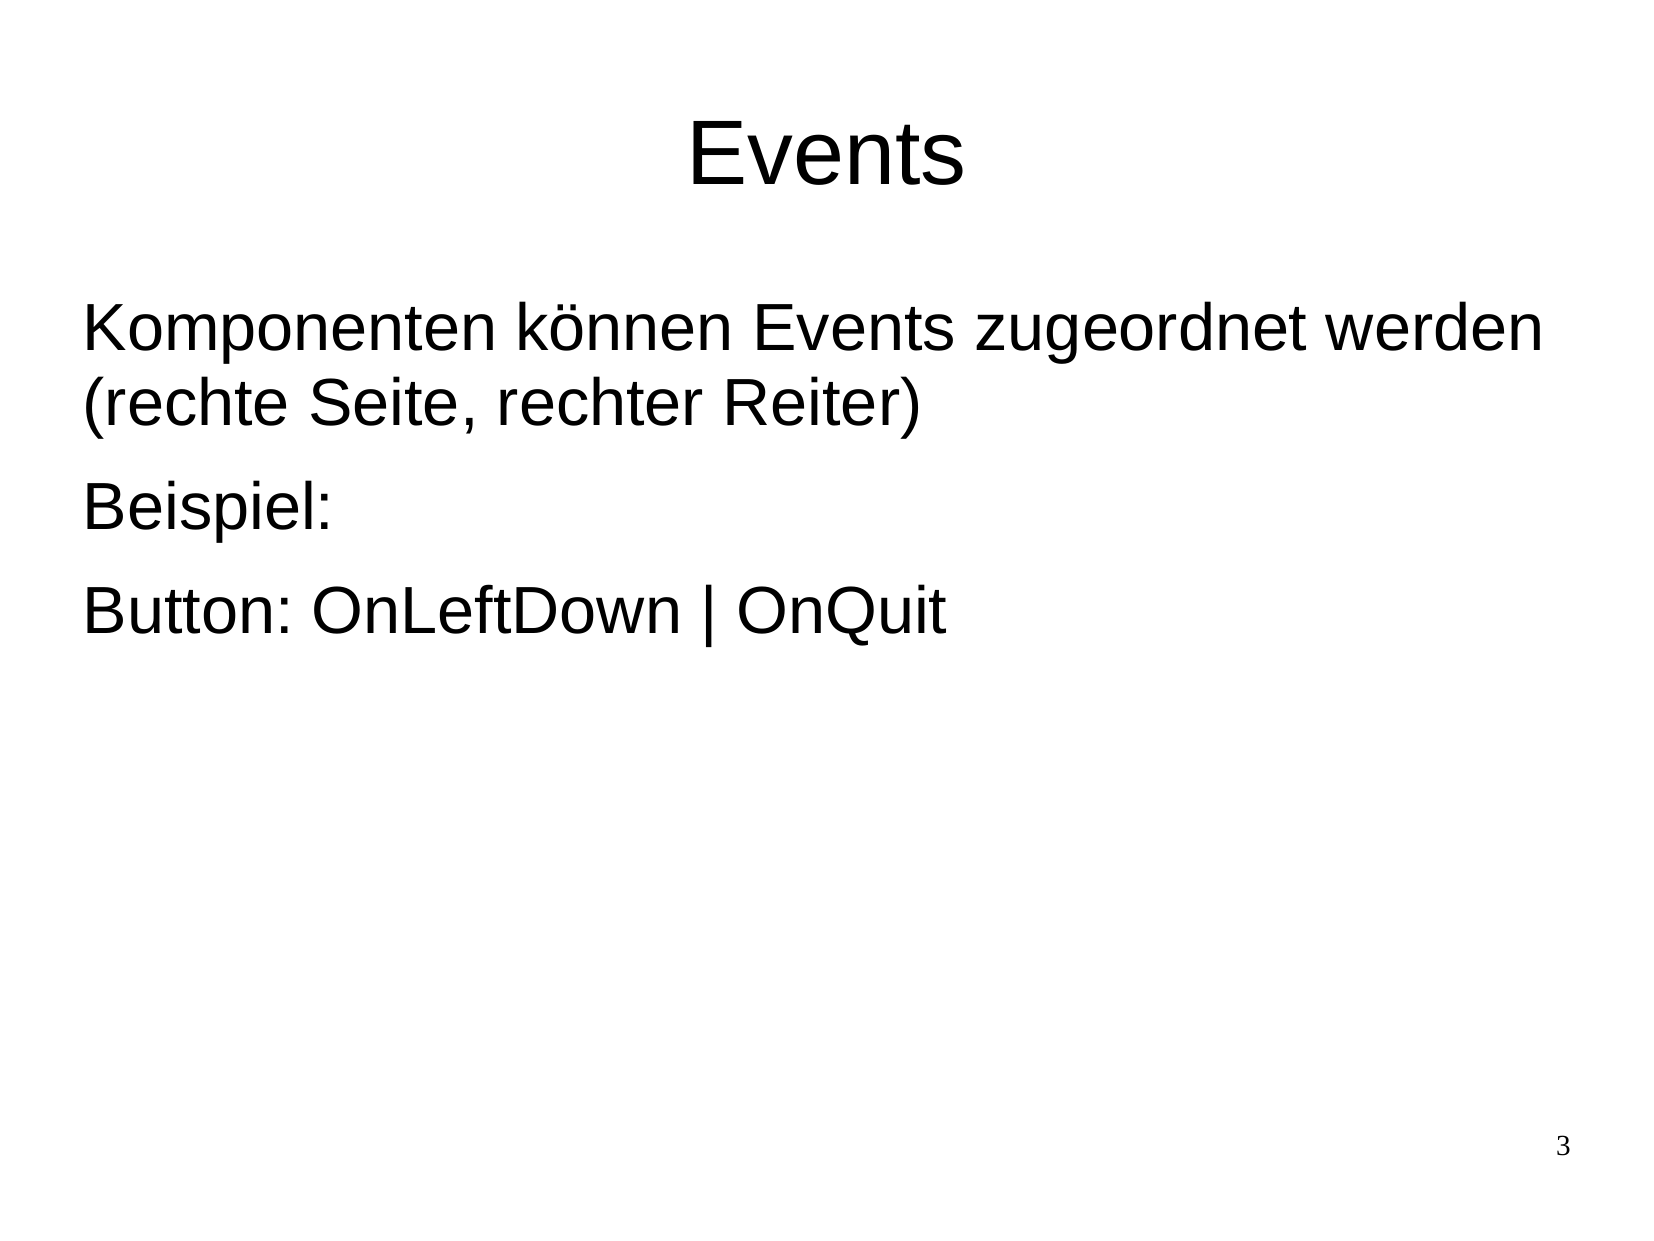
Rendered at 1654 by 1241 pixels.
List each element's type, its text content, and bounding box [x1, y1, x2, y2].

list Komponenten können Events zugeordnet werden (rechte Seite, rechter Reiter) Beispiel: Button: OnLeftDown | OnQuit [82, 290, 1571, 1010]
title Events [82, 49, 1571, 257]
